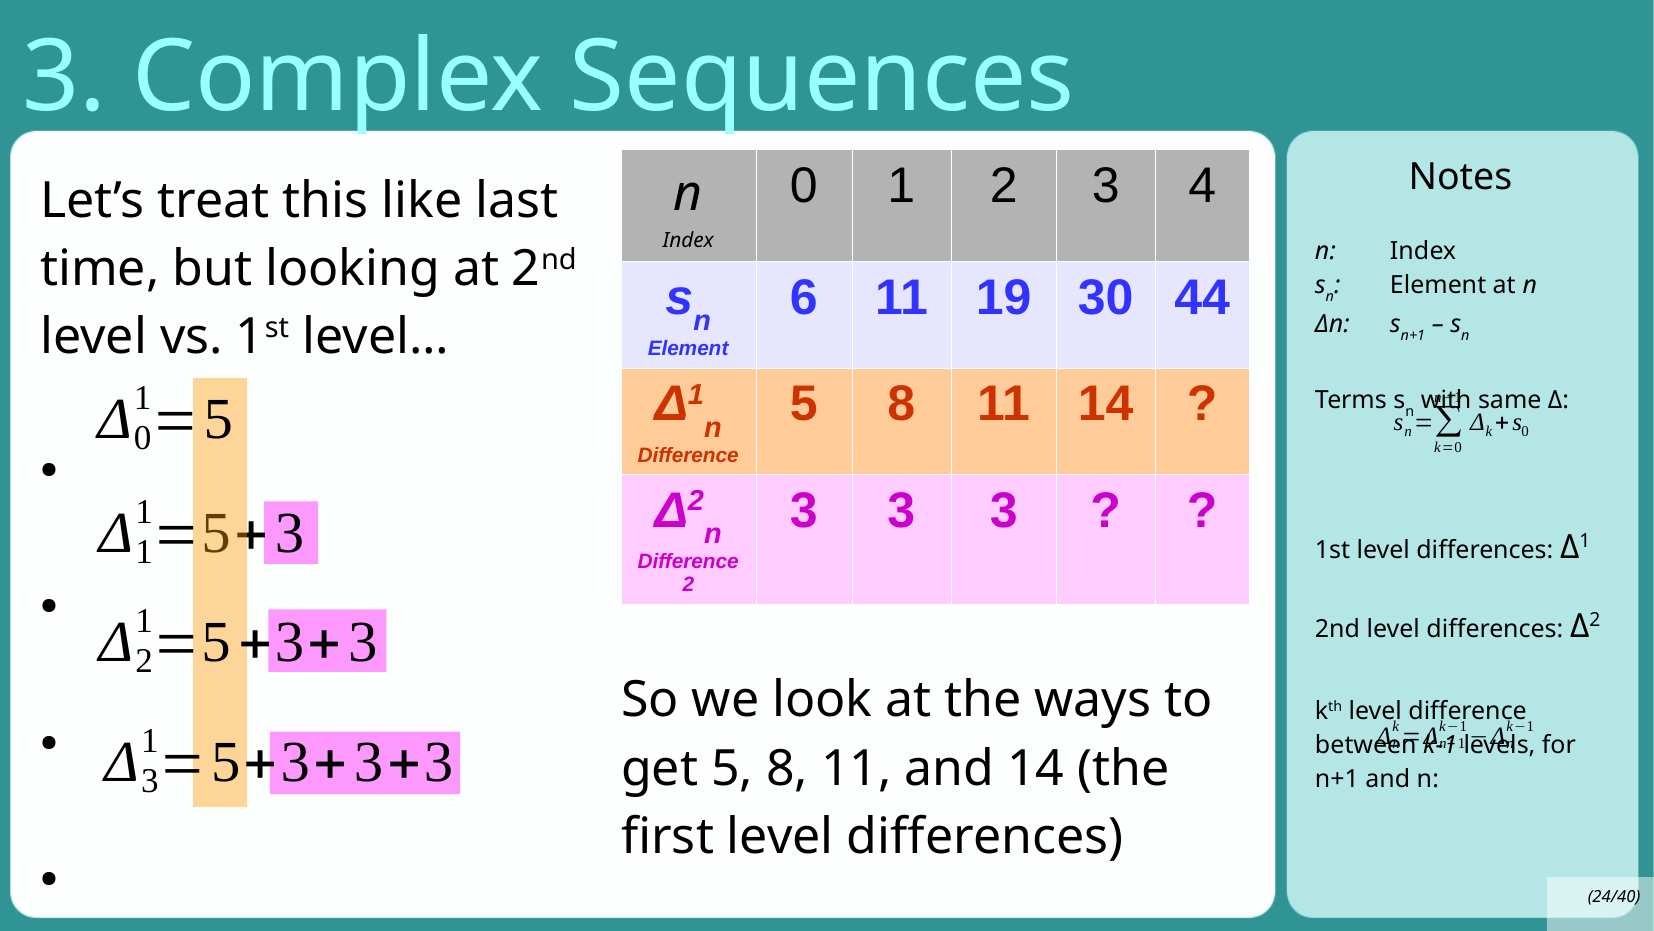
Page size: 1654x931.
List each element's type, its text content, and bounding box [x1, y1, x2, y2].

table_cell 11 [952, 369, 1056, 474]
table_cell 44 [1156, 262, 1249, 368]
chart [86, 719, 470, 850]
table_cell 3 [757, 475, 852, 604]
chart [1368, 717, 1541, 753]
table_cell ? [1156, 369, 1249, 474]
table_header n Index [622, 150, 756, 261]
table_cell 14 [1057, 369, 1155, 474]
text_box (<number>/40) [1546, 877, 1654, 931]
table_cell 8 [853, 369, 951, 474]
table_cell Δ1n Difference [622, 369, 756, 474]
table_cell 19 [952, 262, 1056, 368]
table_cell 3 [952, 475, 1056, 604]
table_cell 11 [853, 262, 951, 368]
title 3. Complex Sequences [22, 13, 1511, 130]
table_cell ? [1156, 475, 1249, 604]
table_header 1 [853, 150, 951, 261]
table_header 4 [1156, 150, 1249, 261]
text_box Notes [1290, 141, 1631, 661]
table_cell Δ2n Difference2 [622, 475, 756, 604]
text_box So we look at the ways to get 5, 8, 11, and 14 (the first level differences) [621, 663, 1232, 888]
table_cell ? [1057, 475, 1155, 604]
table_header 0 [757, 150, 852, 261]
table_header 2 [952, 150, 1056, 261]
text_box n: Index sn: Element at n Δn: sn+1 – sn Terms sn with same Δ: 1st level differences: Δ1 2nd level differences: Δ2 kth level difference between k-1 levels, for n+1 and n: [1300, 225, 1622, 710]
table_cell sn Element [622, 262, 756, 368]
table_cell 3 [853, 475, 951, 604]
chart [1387, 388, 1536, 456]
table_cell 6 [757, 262, 852, 368]
table_header 3 [1057, 150, 1155, 261]
table_cell 30 [1057, 262, 1155, 368]
chart [80, 599, 392, 681]
text_box Let’s treat this like last time, but looking at 2nd level vs. 1st level… [40, 163, 604, 894]
chart [78, 376, 247, 458]
table_cell 5 [757, 369, 852, 474]
picture [0, 0, 1654, 931]
